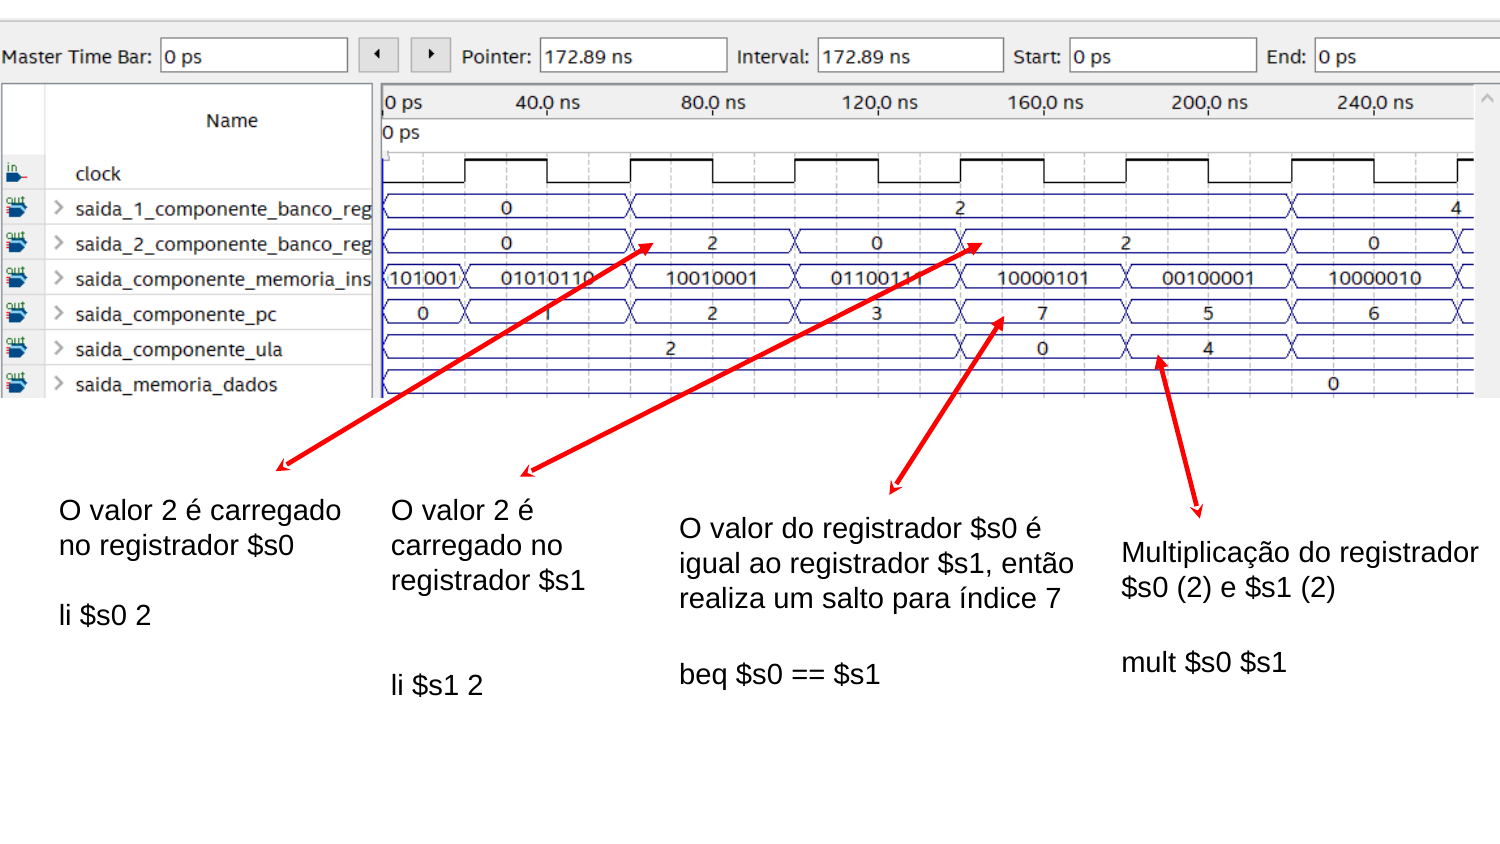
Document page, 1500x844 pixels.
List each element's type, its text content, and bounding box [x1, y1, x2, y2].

text_box O valor do registrador $s0 é igual ao registrador $s1, então realiza um salto para índice 7 beq $s0 == $s1 [664, 494, 1094, 781]
text_box O valor 2 é carregado no registrador $s0 li $s0 2 [43, 476, 389, 717]
text_box Multiplicação do registrador $s0 (2) e $s1 (2) mult $s0 $s1 [1106, 518, 1500, 769]
picture [0, 18, 1500, 399]
text_box O valor 2 é carregado no registrador $s1 li $s1 2 [389, 476, 654, 717]
